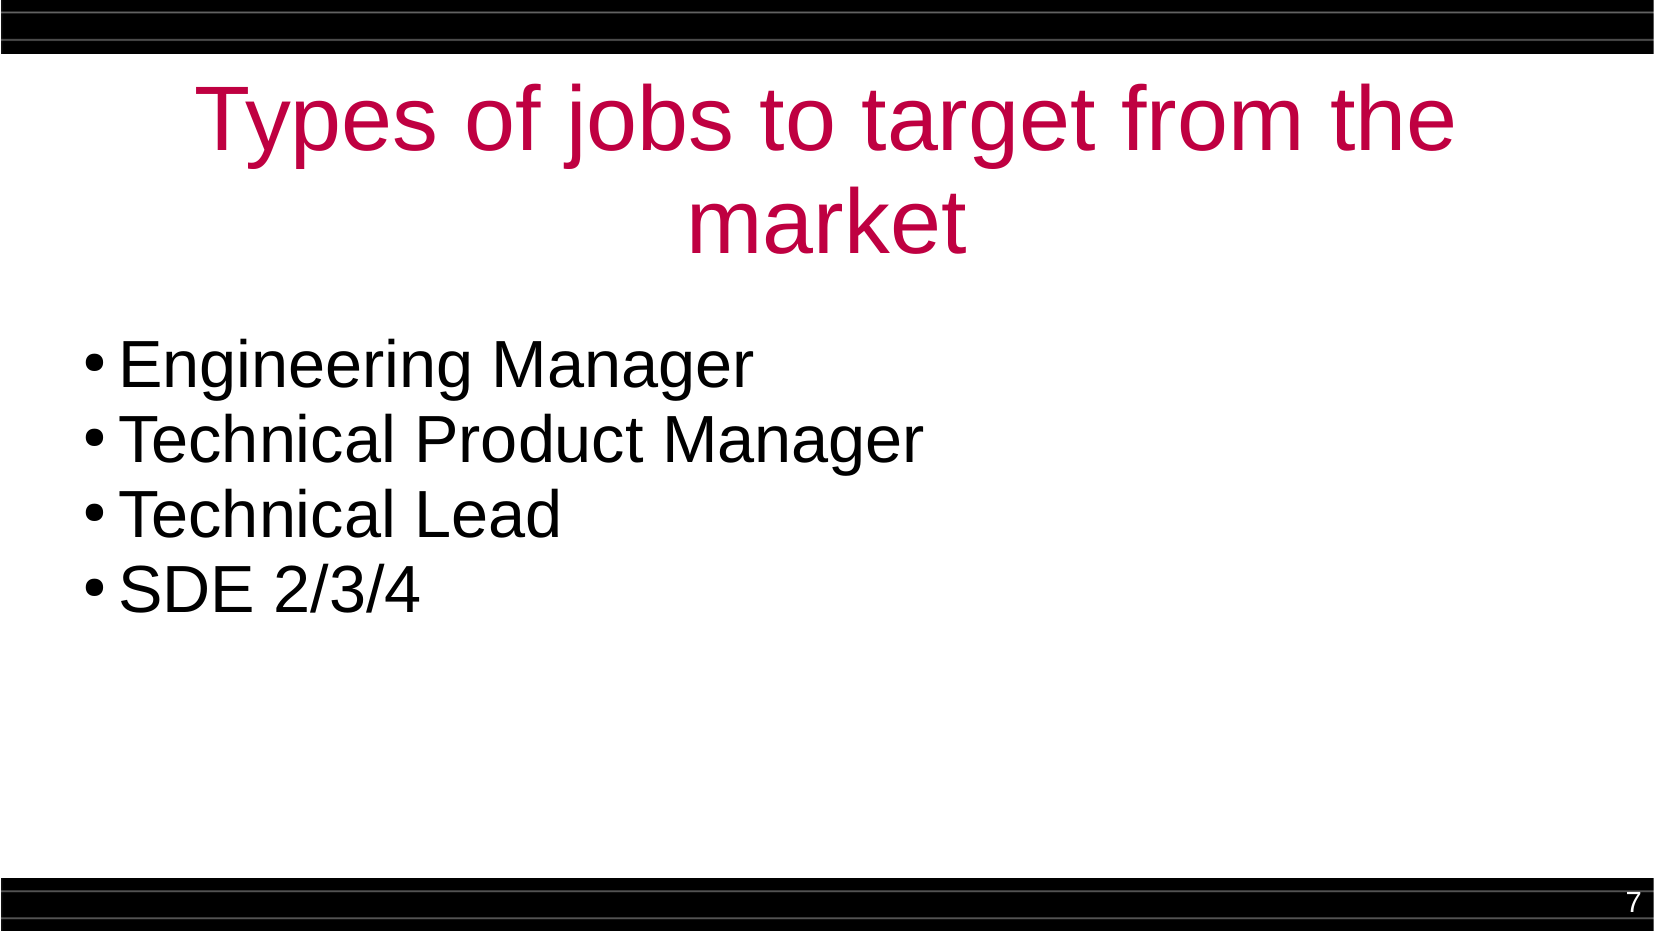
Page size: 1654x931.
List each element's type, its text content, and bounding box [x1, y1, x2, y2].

title Types of jobs to target from the market [82, 67, 1571, 271]
picture [1, 0, 1654, 54]
subtitle Engineering Manager Technical Product Manager Technical Lead SDE 2/3/4 [82, 271, 1571, 758]
picture [1, 878, 1654, 931]
